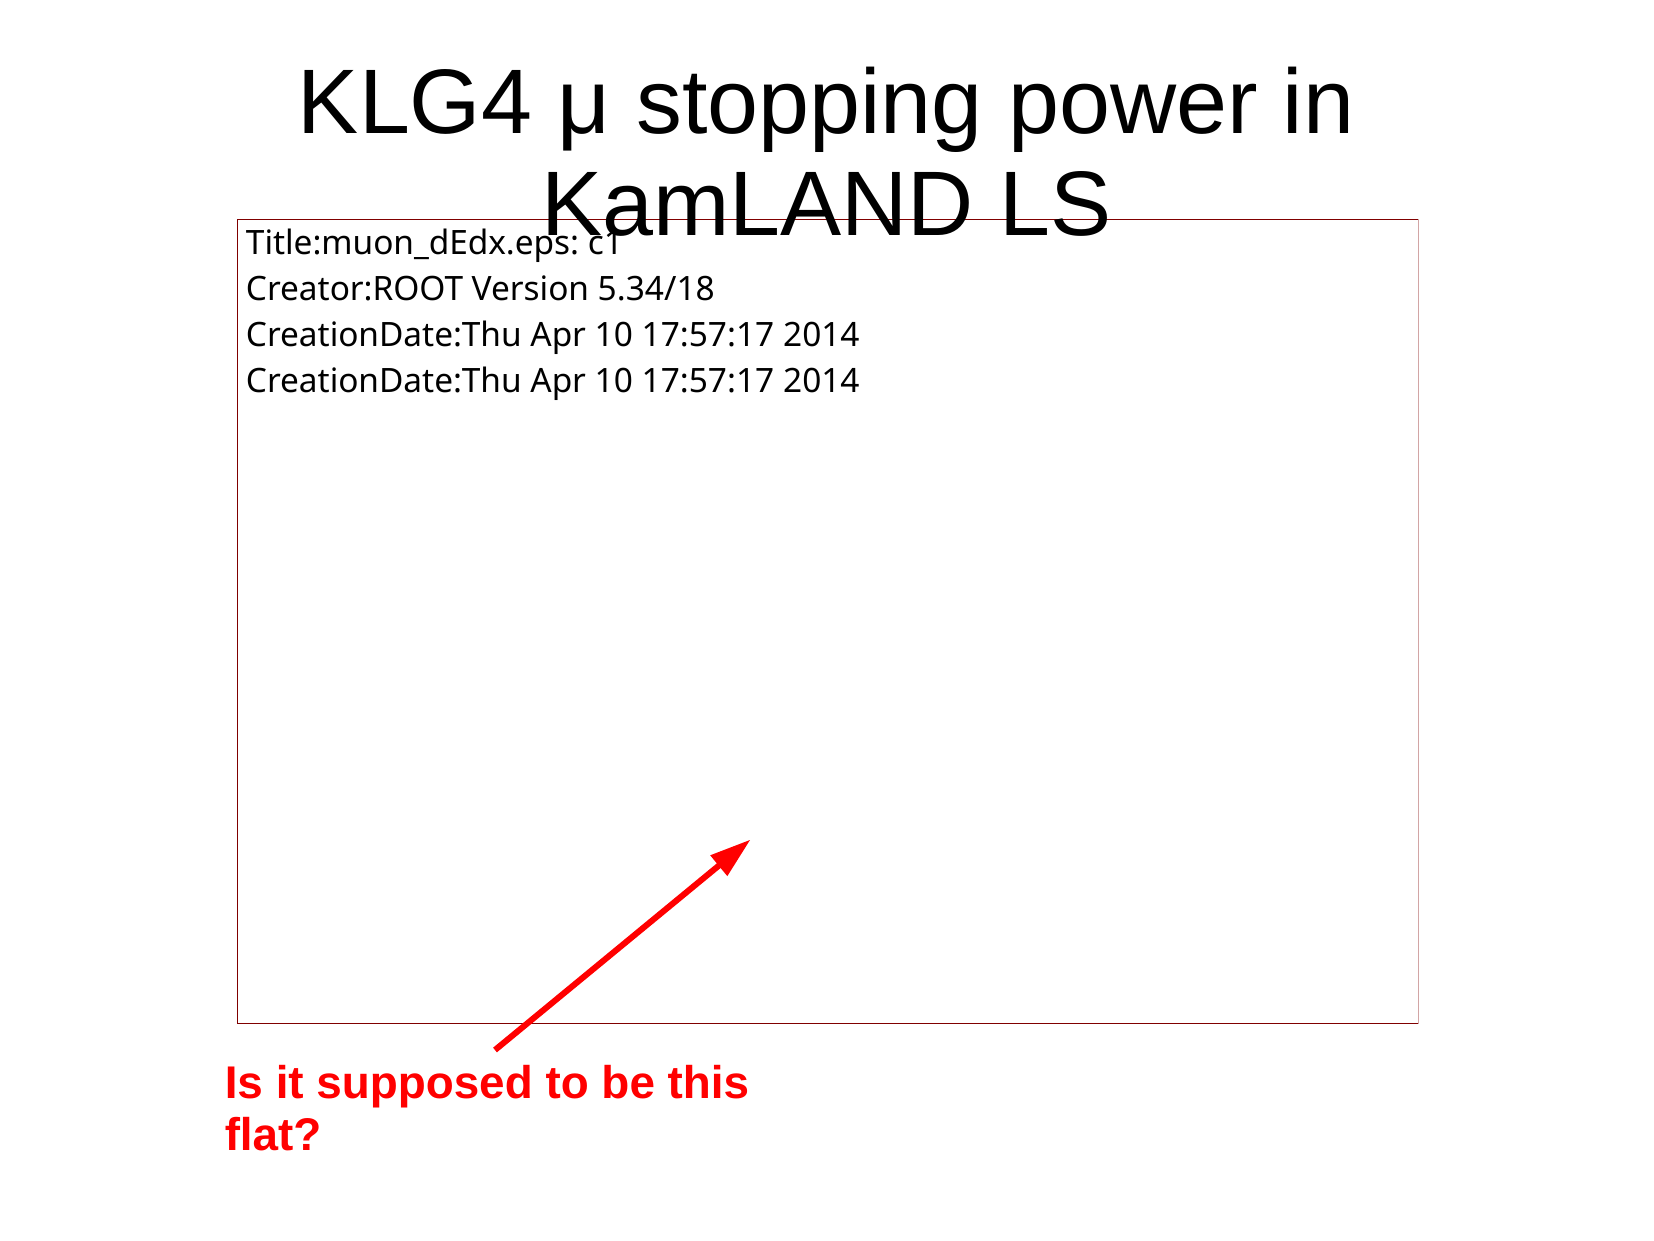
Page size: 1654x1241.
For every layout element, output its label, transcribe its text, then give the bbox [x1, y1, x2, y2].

text_box Is it supposed to be this flat? [210, 1050, 781, 1168]
title KLG4 μ stopping power in KamLAND LS [82, 49, 1571, 257]
picture [235, 257, 1419, 1024]
